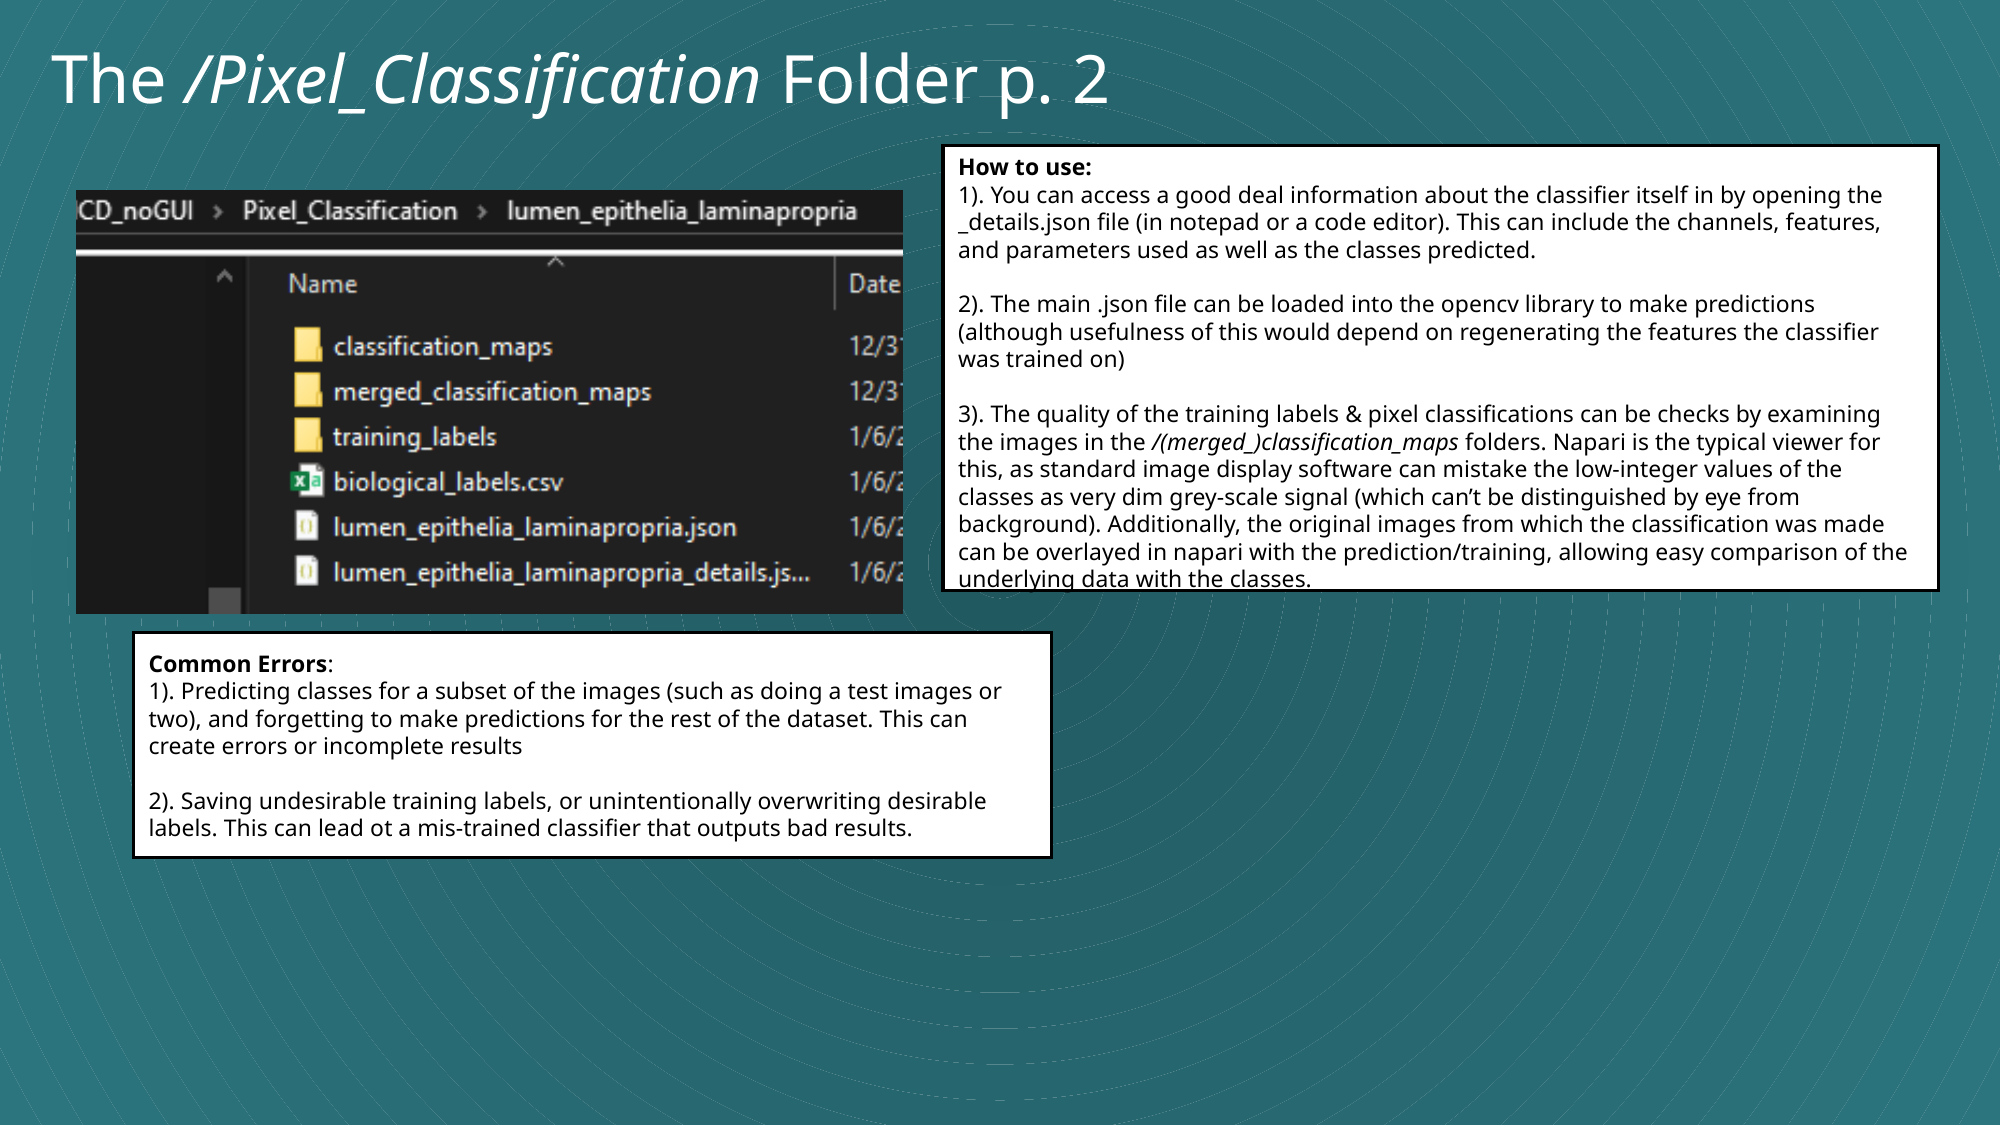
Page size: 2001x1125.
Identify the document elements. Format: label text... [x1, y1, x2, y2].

text_box How to use: 1). You can access a good deal information about the classifier itself in by opening the _details.json file (in notepad or a code editor). This can include the channels, features, and parameters used as well as the classes predicted. 2). The main .json file can be loaded into the opencv library to make predictions (although usefulness of this would depend on regenerating the features the classifier was trained on) 3). The quality of the training labels & pixel classifications can be checks by examining the images in the /(merged_)classification_maps folders. Napari is the typical viewer for this, as standard image display software can mistake the low-integer values of the classes as very dim grey-scale signal (which can’t be distinguished by eye from background). Additionally, the original images from which the classification was made can be overlayed in napari with the prediction/training, allowing easy comparison of the underlying data with the classes. [943, 145, 1938, 591]
text_box The /Pixel_Classification Folder p. 2 [32, 38, 1131, 146]
text_box Common Errors: 1). Predicting classes for a subset of the images (such as doing a test images or two), and forgetting to make predictions for the rest of the dataset. This can create errors or incomplete results 2). Saving undesirable training labels, or unintentionally overwriting desirable labels. This can lead ot a mis-trained classifier that outputs bad results. [133, 633, 1051, 858]
picture [76, 190, 903, 614]
